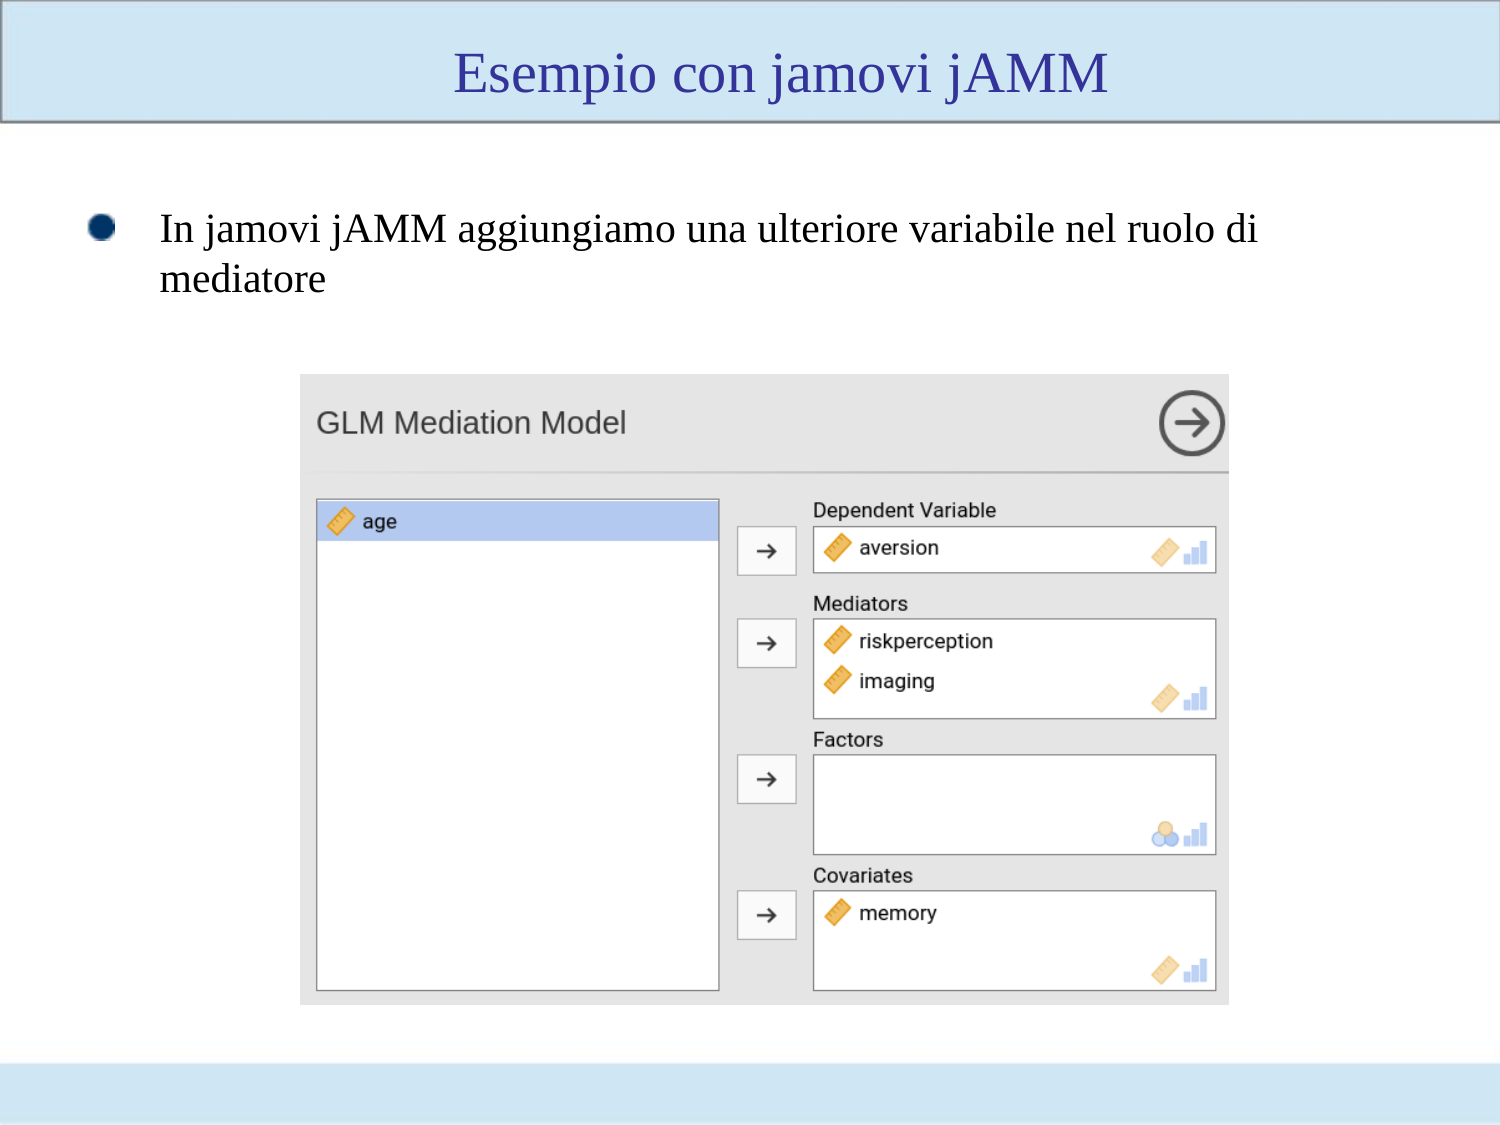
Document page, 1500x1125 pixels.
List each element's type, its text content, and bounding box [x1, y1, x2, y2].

picture [0, 0, 1500, 1125]
text_box In jamovi jAMM aggiungiamo una ulteriore variabile nel ruolo di mediatore [69, 192, 1408, 309]
title Esempio con jamovi jAMM [249, 21, 1313, 117]
